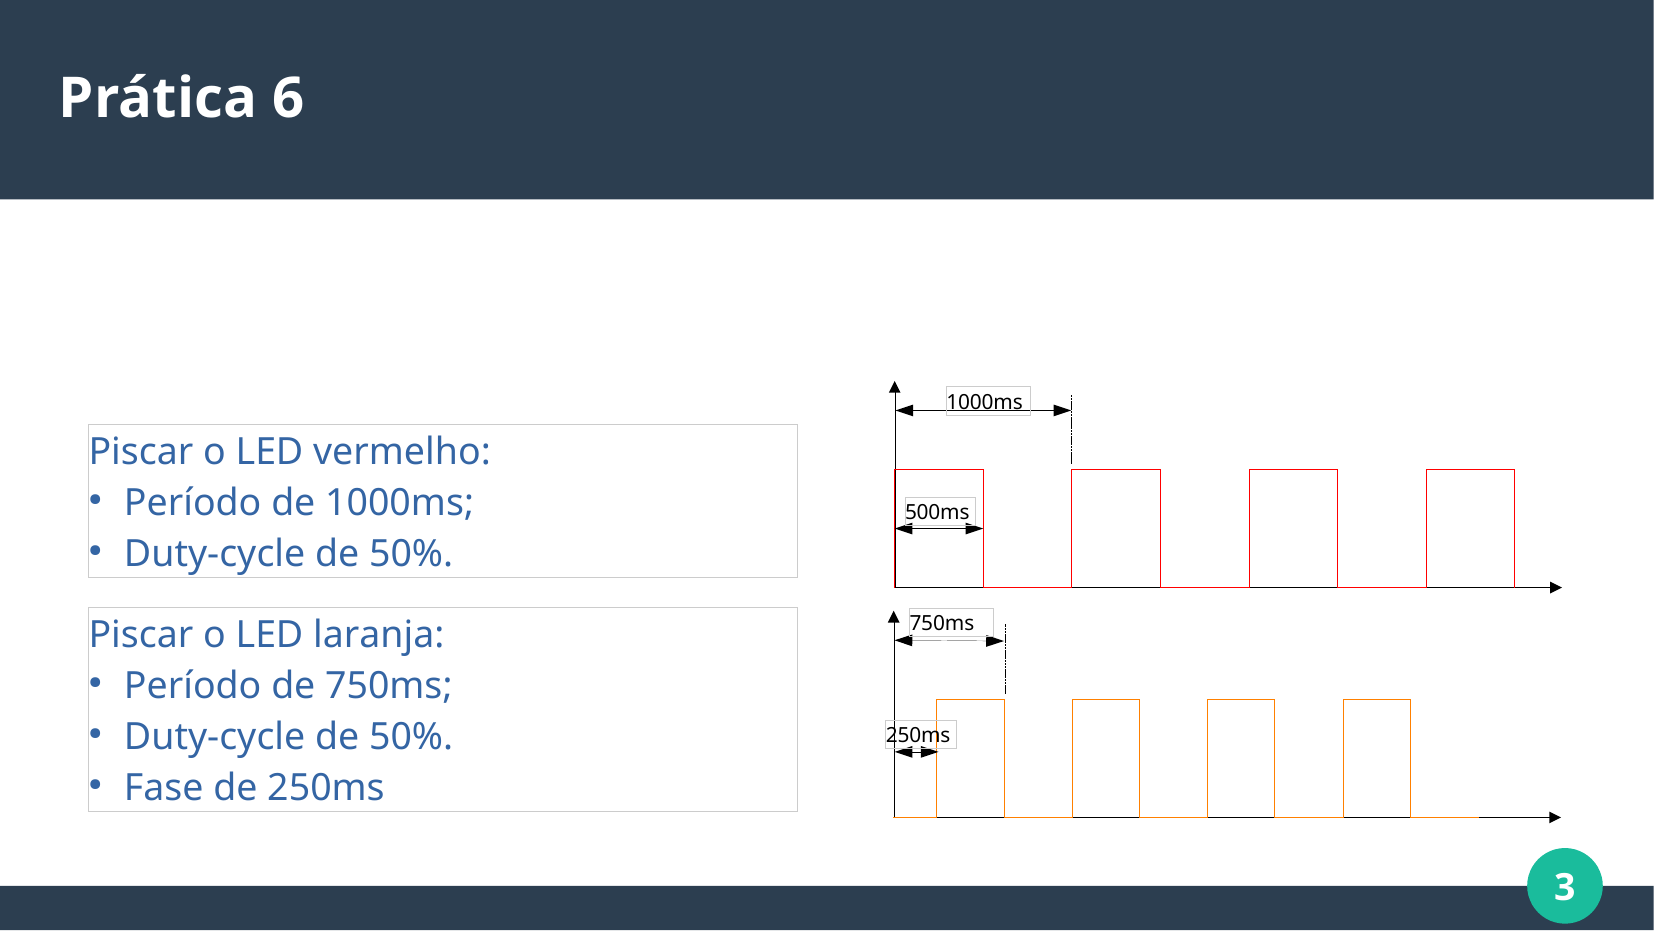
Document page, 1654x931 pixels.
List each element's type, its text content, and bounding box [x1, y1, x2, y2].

text_box 250ms [885, 720, 957, 745]
text_box 1000ms [946, 386, 1031, 412]
text_box 750ms [909, 608, 994, 633]
text_box Piscar o LED vermelho: Período de 1000ms; Duty-cycle de 50%. [88, 424, 798, 556]
text_box Piscar o LED laranja: Período de 750ms; Duty-cycle de 50%. Fase de 250ms [88, 607, 798, 782]
text_box 500ms [905, 497, 976, 522]
title Prática 6 [59, 37, 1595, 155]
